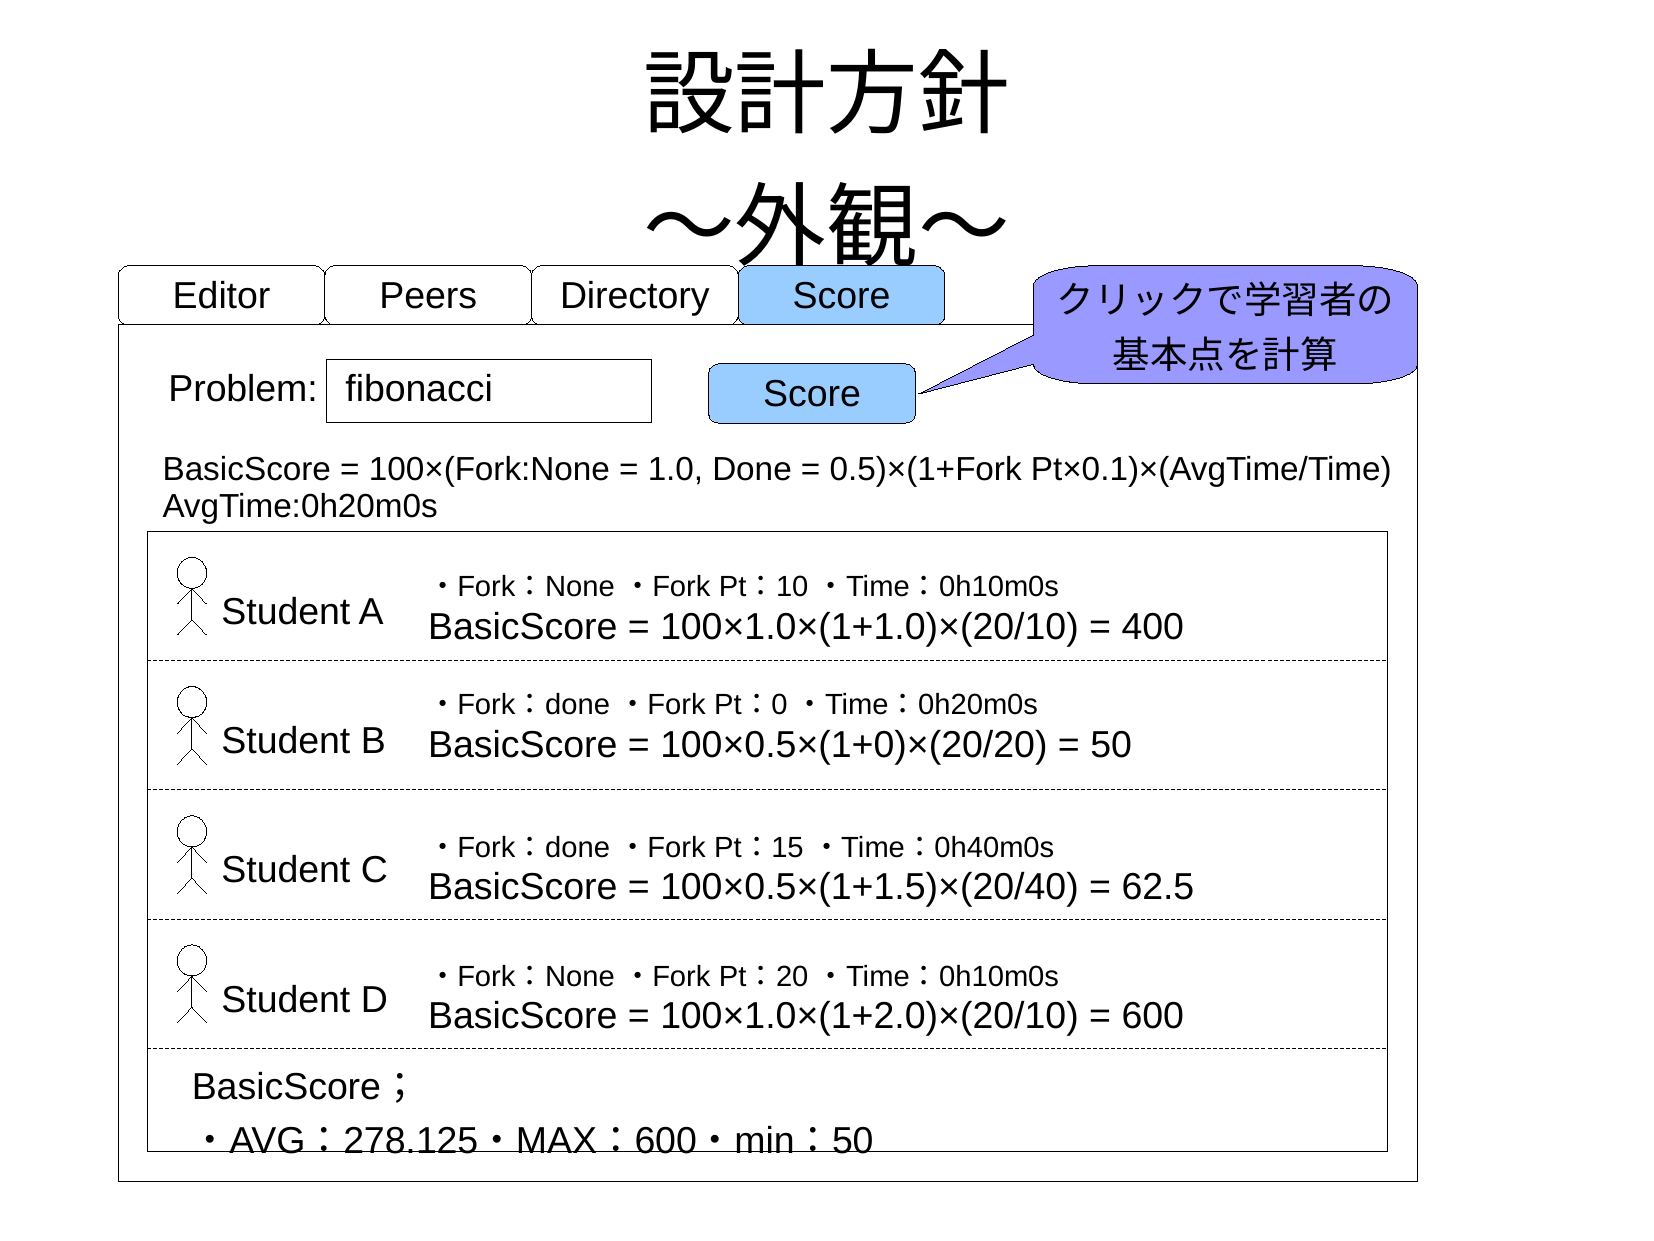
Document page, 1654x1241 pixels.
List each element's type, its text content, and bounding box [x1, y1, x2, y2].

text_box Score [708, 363, 916, 424]
text_box Score [738, 265, 945, 325]
text_box Student C [206, 841, 413, 899]
text_box Student B [206, 712, 414, 770]
text_box Editor [118, 265, 325, 324]
text_box Problem: [147, 354, 324, 423]
text_box クリックで学習者の 基本点を計算 [918, 265, 1418, 394]
title 設計方針 ～外観～ [82, 36, 1571, 270]
text_box Student D [206, 970, 413, 1028]
text_box fibonacci [324, 354, 532, 423]
text_box BasicScore； ・AVG：278.125・MAX：600・min：50 [177, 1048, 1152, 1159]
text_box Peers [325, 265, 532, 324]
text_box ・Fork：None ・Fork Pt：20 ・Time：0h10m0s BasicScore = 100×1.0×(1+2.0)×(20/10) = 600 [413, 944, 1388, 1039]
text_box ・Fork：done ・Fork Pt：0 ・Time：0h20m0s BasicScore = 100×0.5×(1+0)×(20/20) = 50 [413, 673, 1182, 768]
text_box BasicScore = 100×(Fork:None = 1.0, Done = 0.5)×(1+Fork Pt×0.1)×(AvgTime/Time) AvgTime:0h20m0s [147, 442, 1418, 532]
text_box ・Fork：None ・Fork Pt：10 ・Time：0h10m0s BasicScore = 100×1.0×(1+1.0)×(20/10) = 400 [413, 555, 1241, 650]
text_box ・Fork：done ・Fork Pt：15 ・Time：0h40m0s BasicScore = 100×0.5×(1+1.5)×(20/40) = 62.5 [413, 815, 1388, 910]
text_box Directory [531, 265, 738, 324]
text_box Student A [206, 583, 413, 640]
